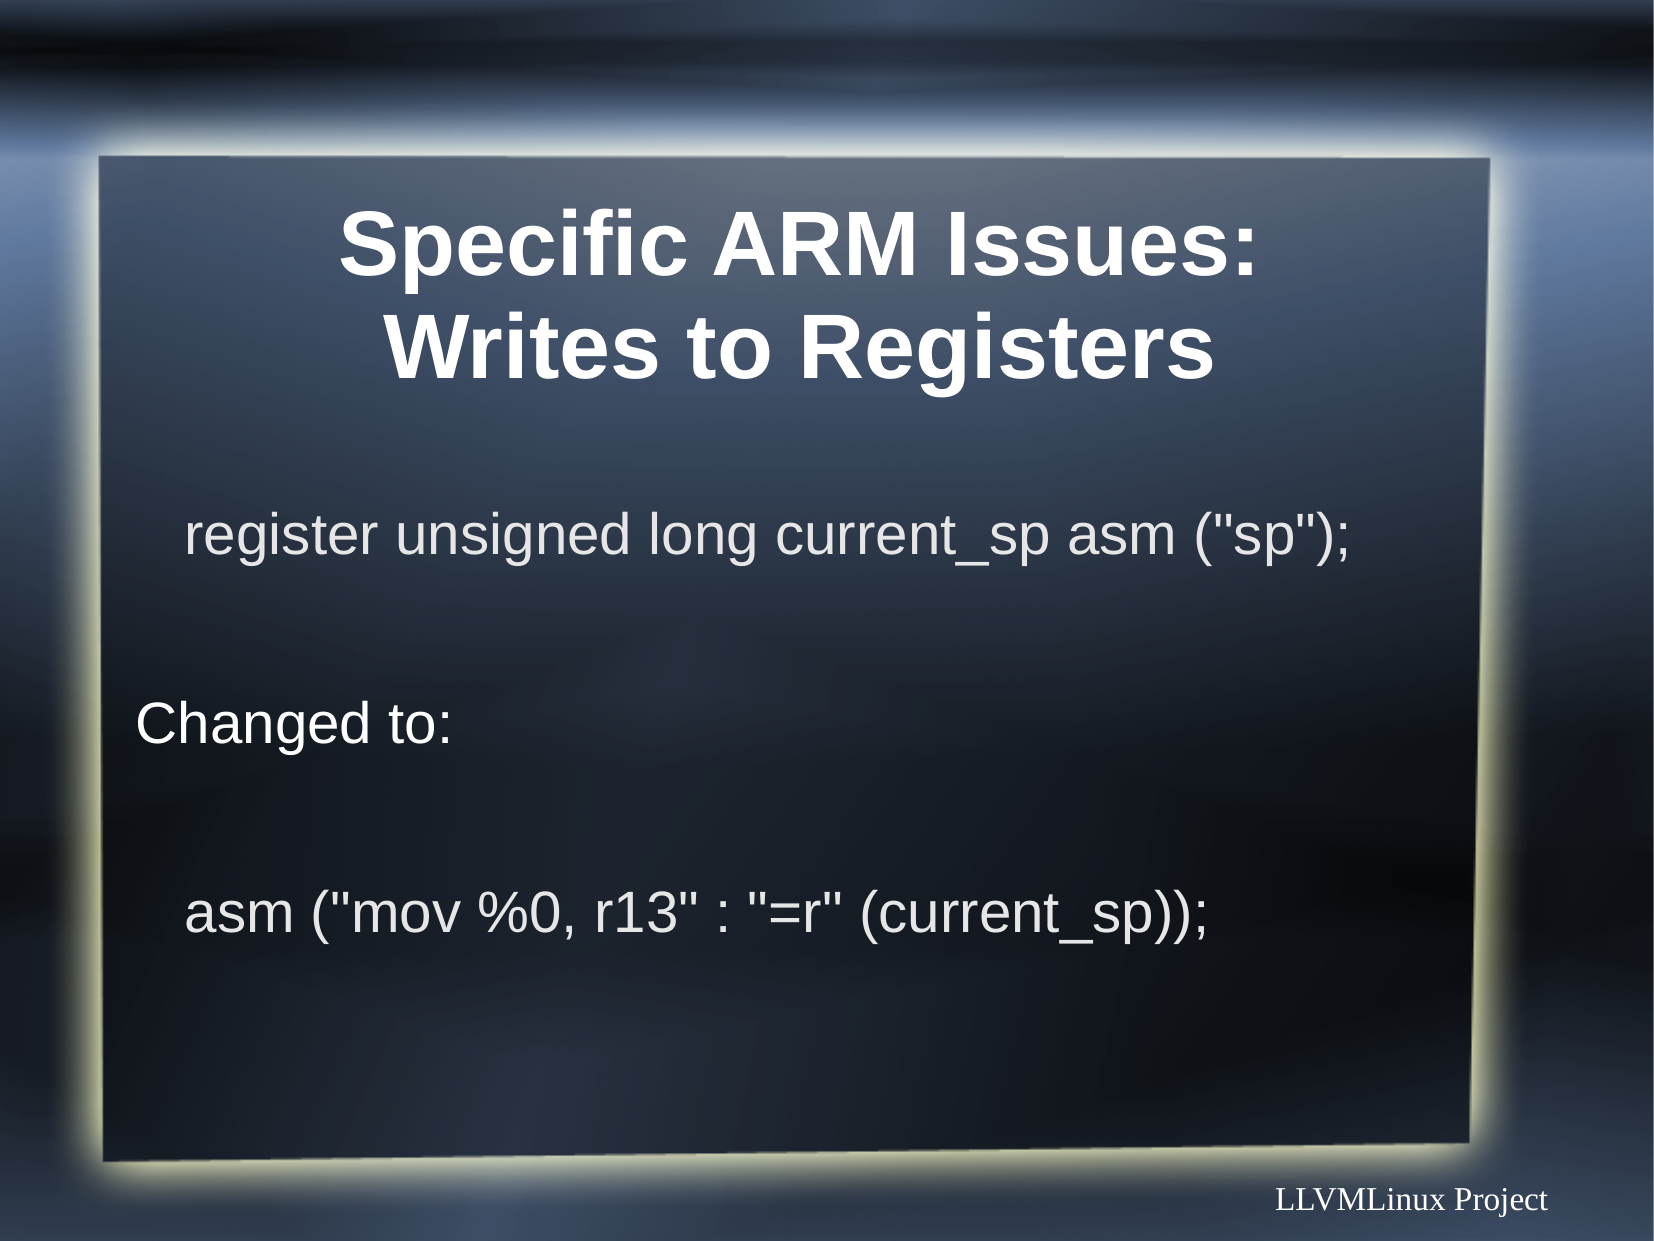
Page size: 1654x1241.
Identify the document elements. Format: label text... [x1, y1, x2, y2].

picture [0, 0, 1654, 1241]
list register unsigned long current_sp asm ("sp"); Changed to: asm ("mov %0, r13" : "=r" (current_sp)); [135, 501, 1447, 1163]
title Specific ARM Issues: Writes to Registers [124, 177, 1477, 414]
